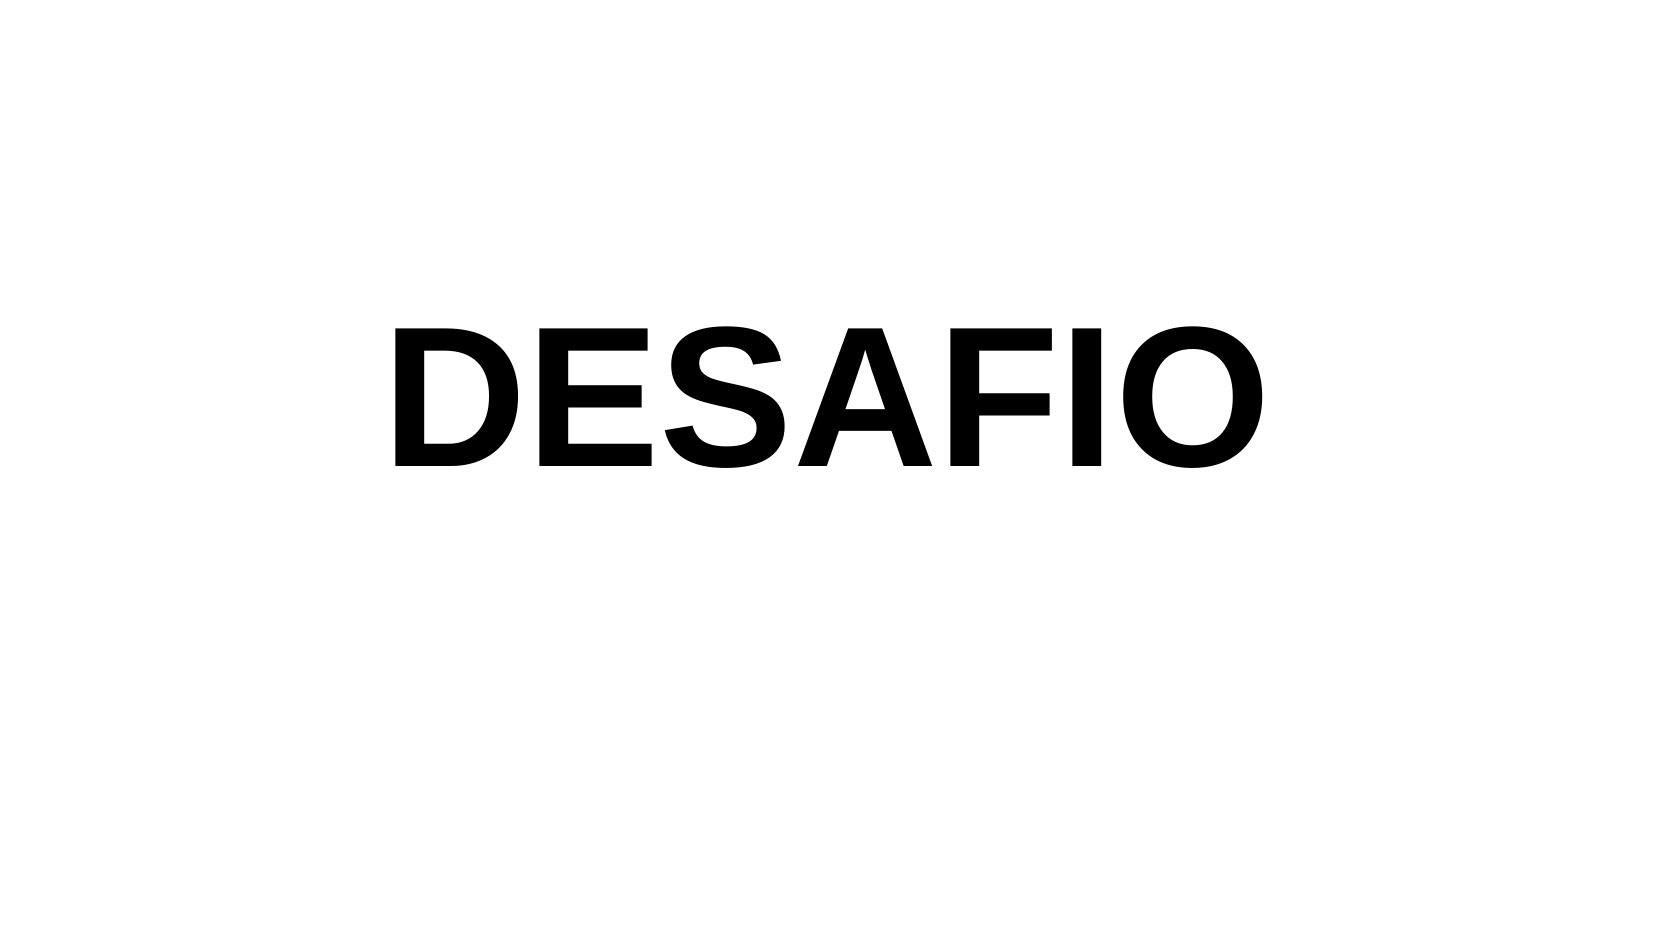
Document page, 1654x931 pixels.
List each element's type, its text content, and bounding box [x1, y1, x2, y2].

subtitle DESAFIO [82, 37, 1571, 757]
